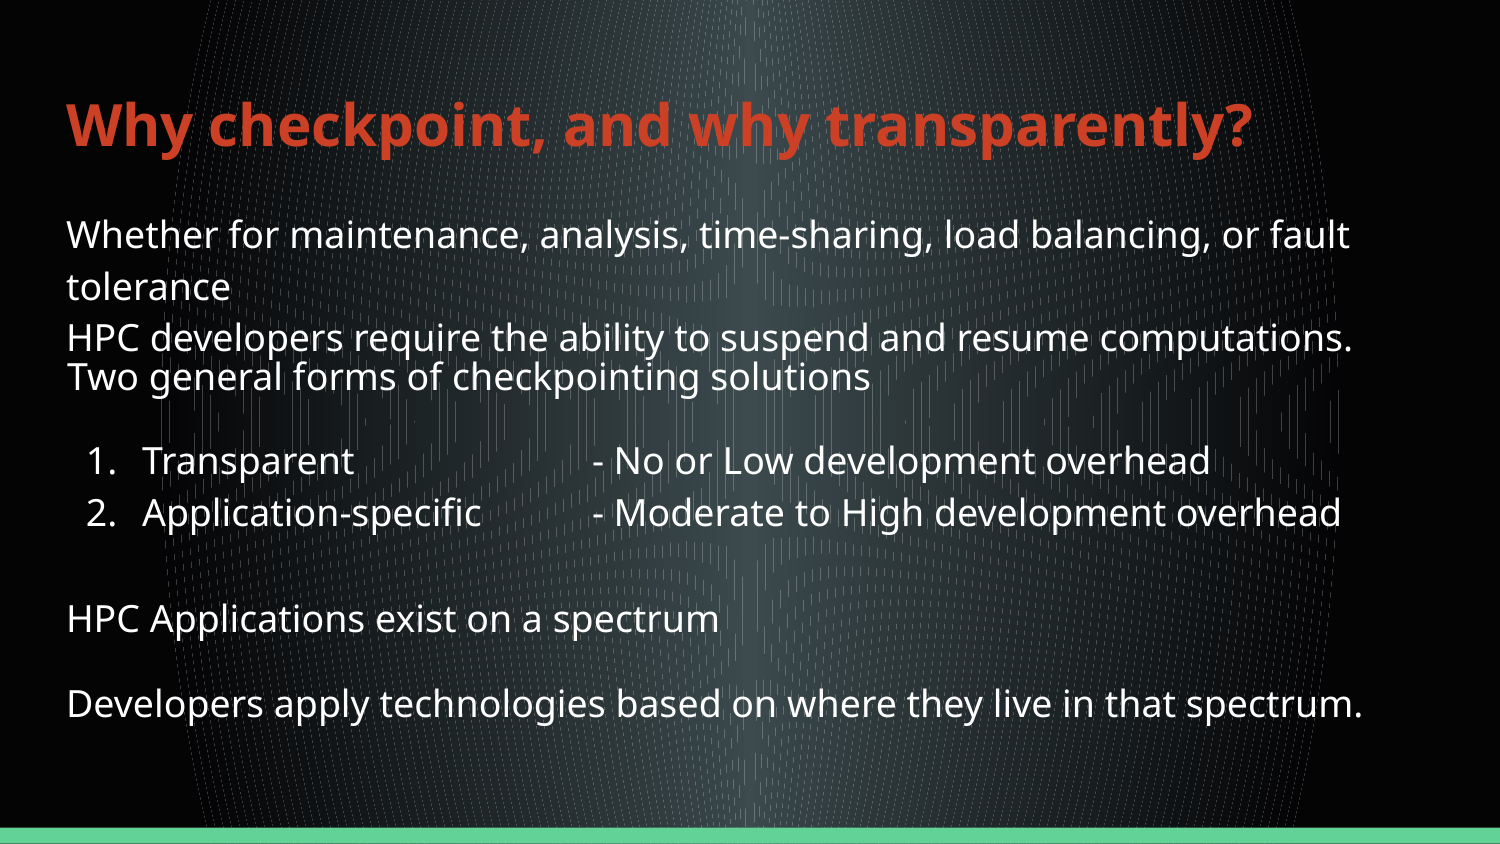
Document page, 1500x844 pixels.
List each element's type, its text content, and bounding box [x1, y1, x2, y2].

list Whether for maintenance, analysis, time-sharing, load balancing, or fault tolerance HPC developers require the ability to suspend and resume computations. [51, 189, 1449, 331]
title Why checkpoint, and why transparently? [51, 72, 1449, 167]
text_box Two general forms of checkpointing solutions Transparent - No or Low development overhead Application-specific - Moderate to High development overhead [52, 330, 1450, 574]
text_box HPC Applications exist on a spectrum Developers apply technologies based on where they live in that spectrum. [51, 573, 1449, 753]
